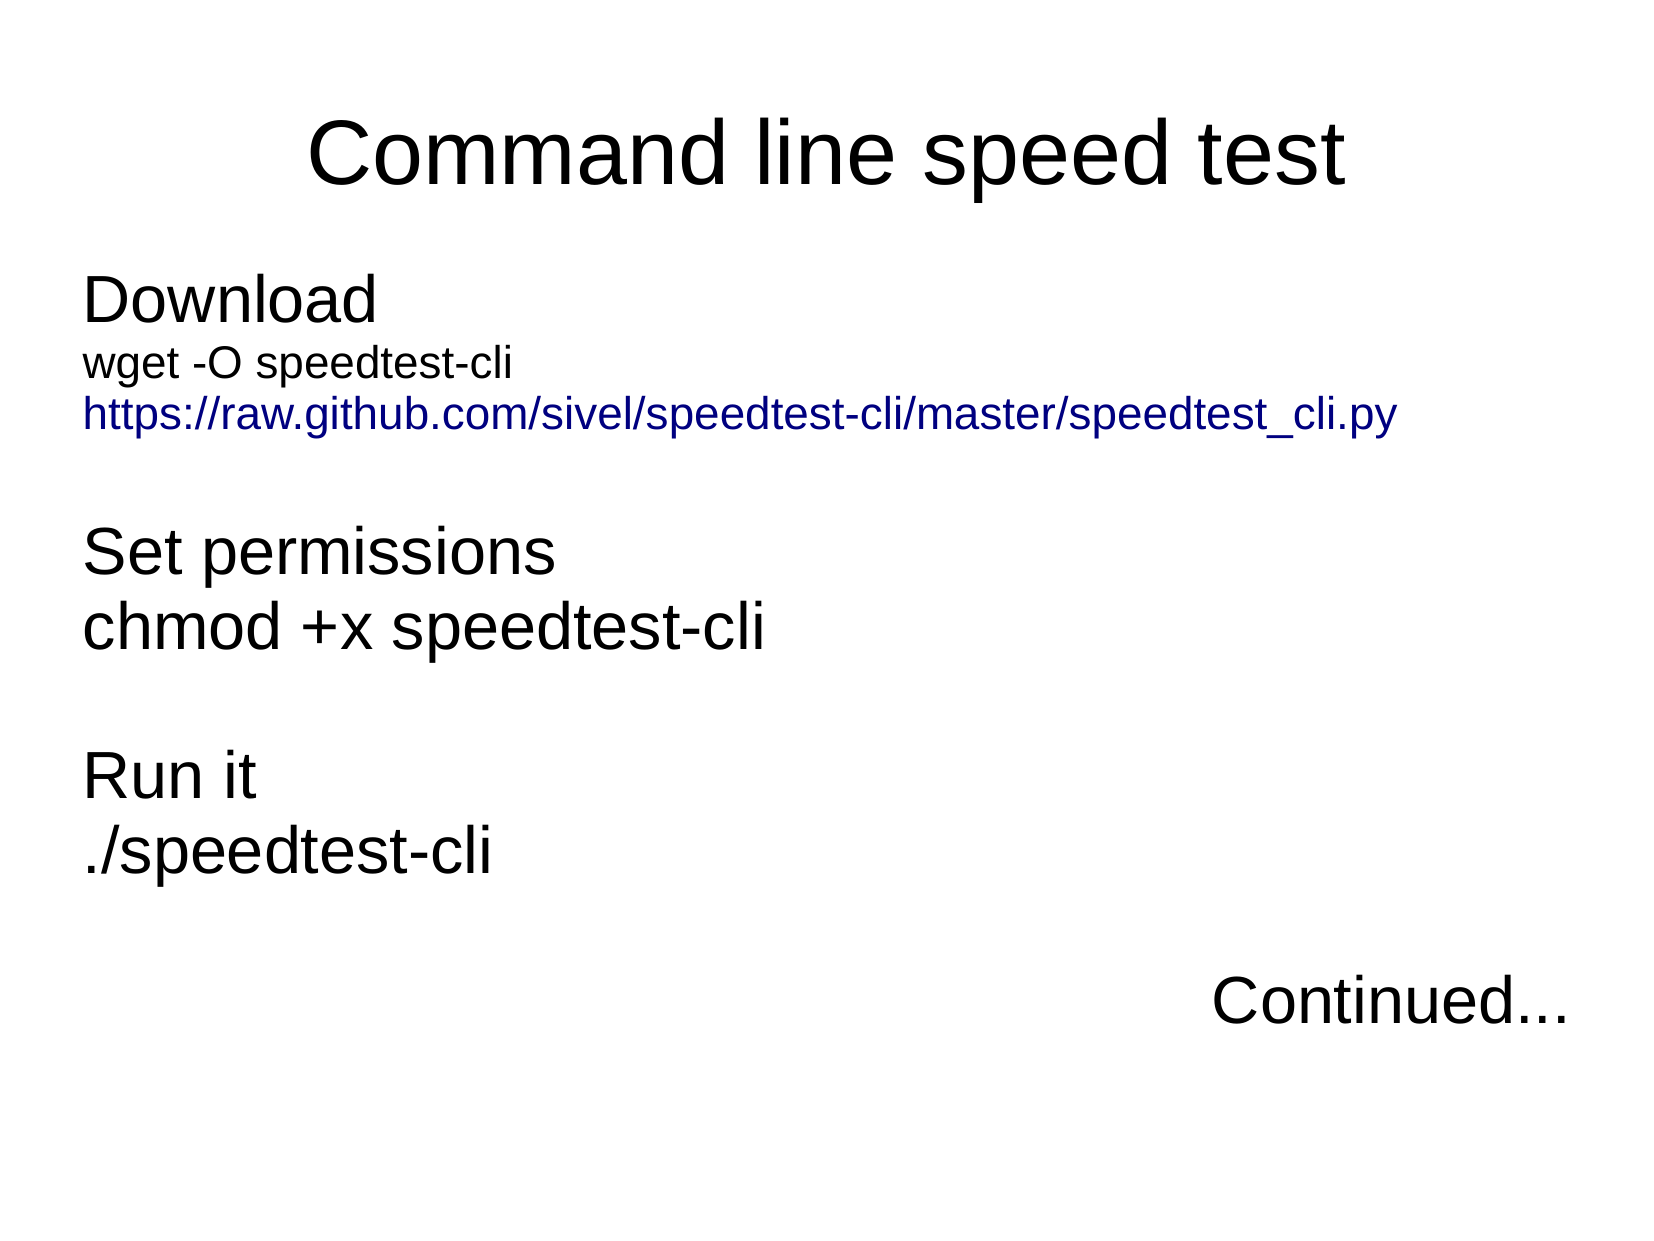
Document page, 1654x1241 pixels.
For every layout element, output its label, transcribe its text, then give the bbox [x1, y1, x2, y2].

title Command line speed test [82, 49, 1571, 257]
subtitle Download wget -O speedtest-cli https://raw.github.com/sivel/speedtest-cli/master/speedtest_cli.py Set permissions chmod +x speedtest-cli Run it ./speedtest-cli Continued... [82, 262, 1571, 1038]
